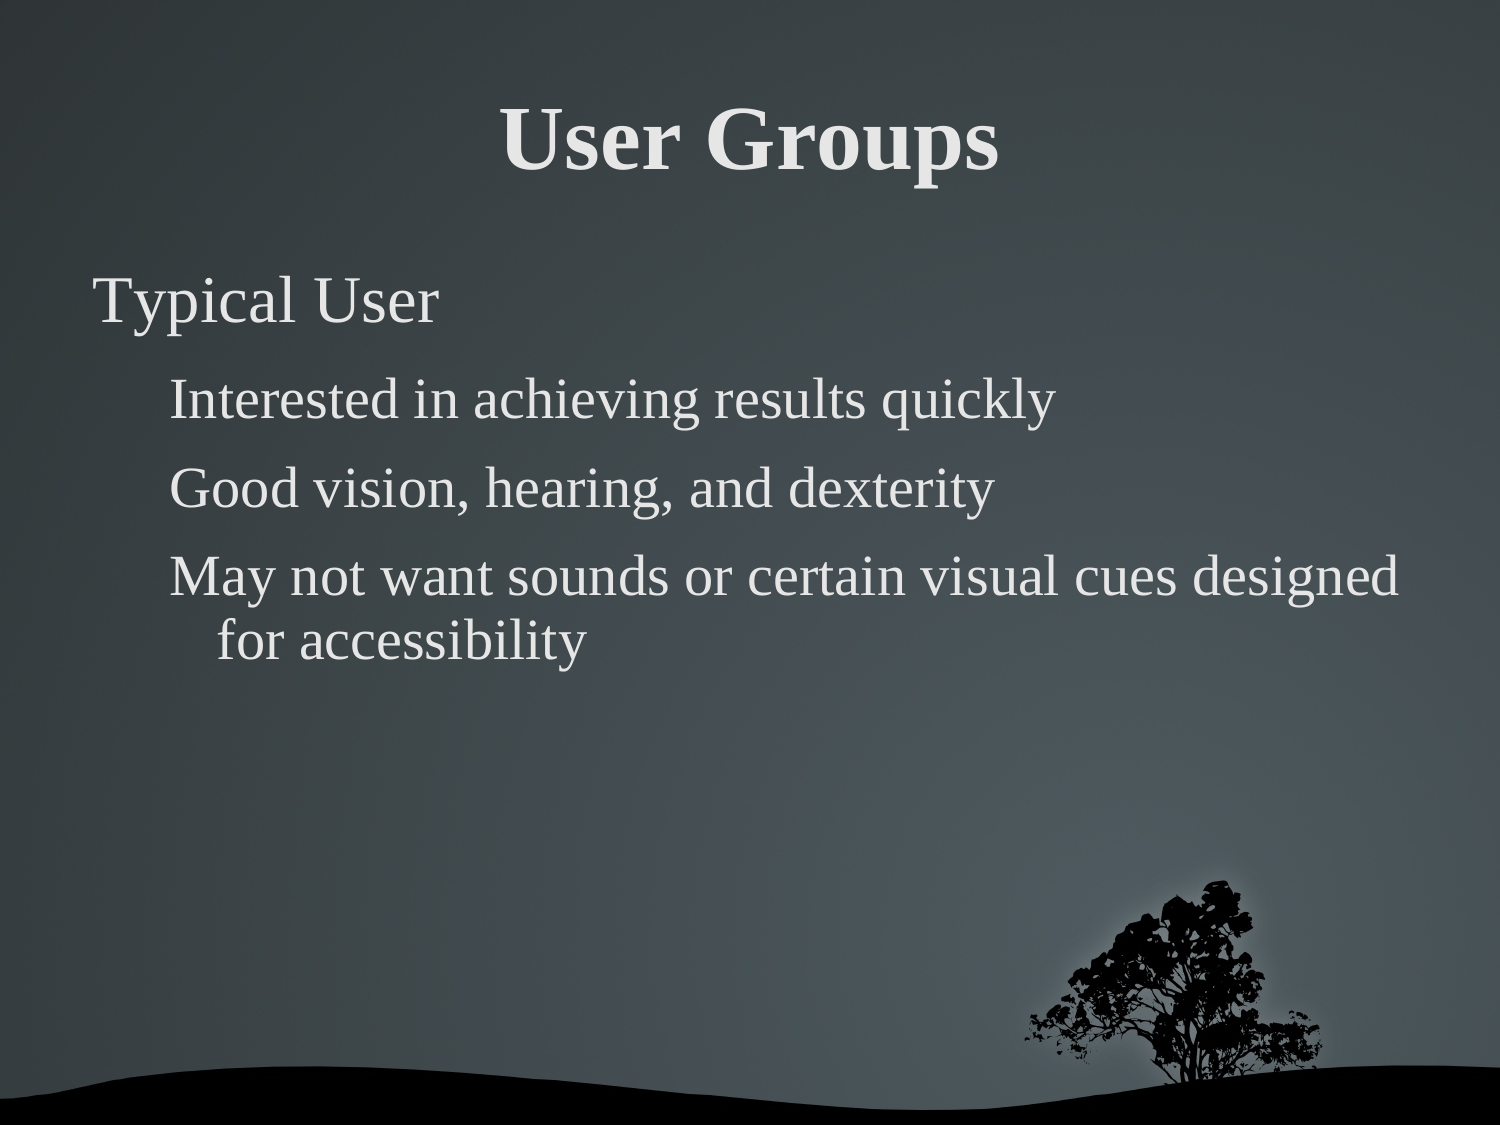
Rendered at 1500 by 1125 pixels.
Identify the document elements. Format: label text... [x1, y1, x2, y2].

picture [0, 0, 1500, 1125]
title User Groups [75, 37, 1425, 241]
list Typical User Interested in achieving results quickly Good vision, hearing, and dexterity May not want sounds or certain visual cues designed for accessibility [75, 263, 1425, 1006]
